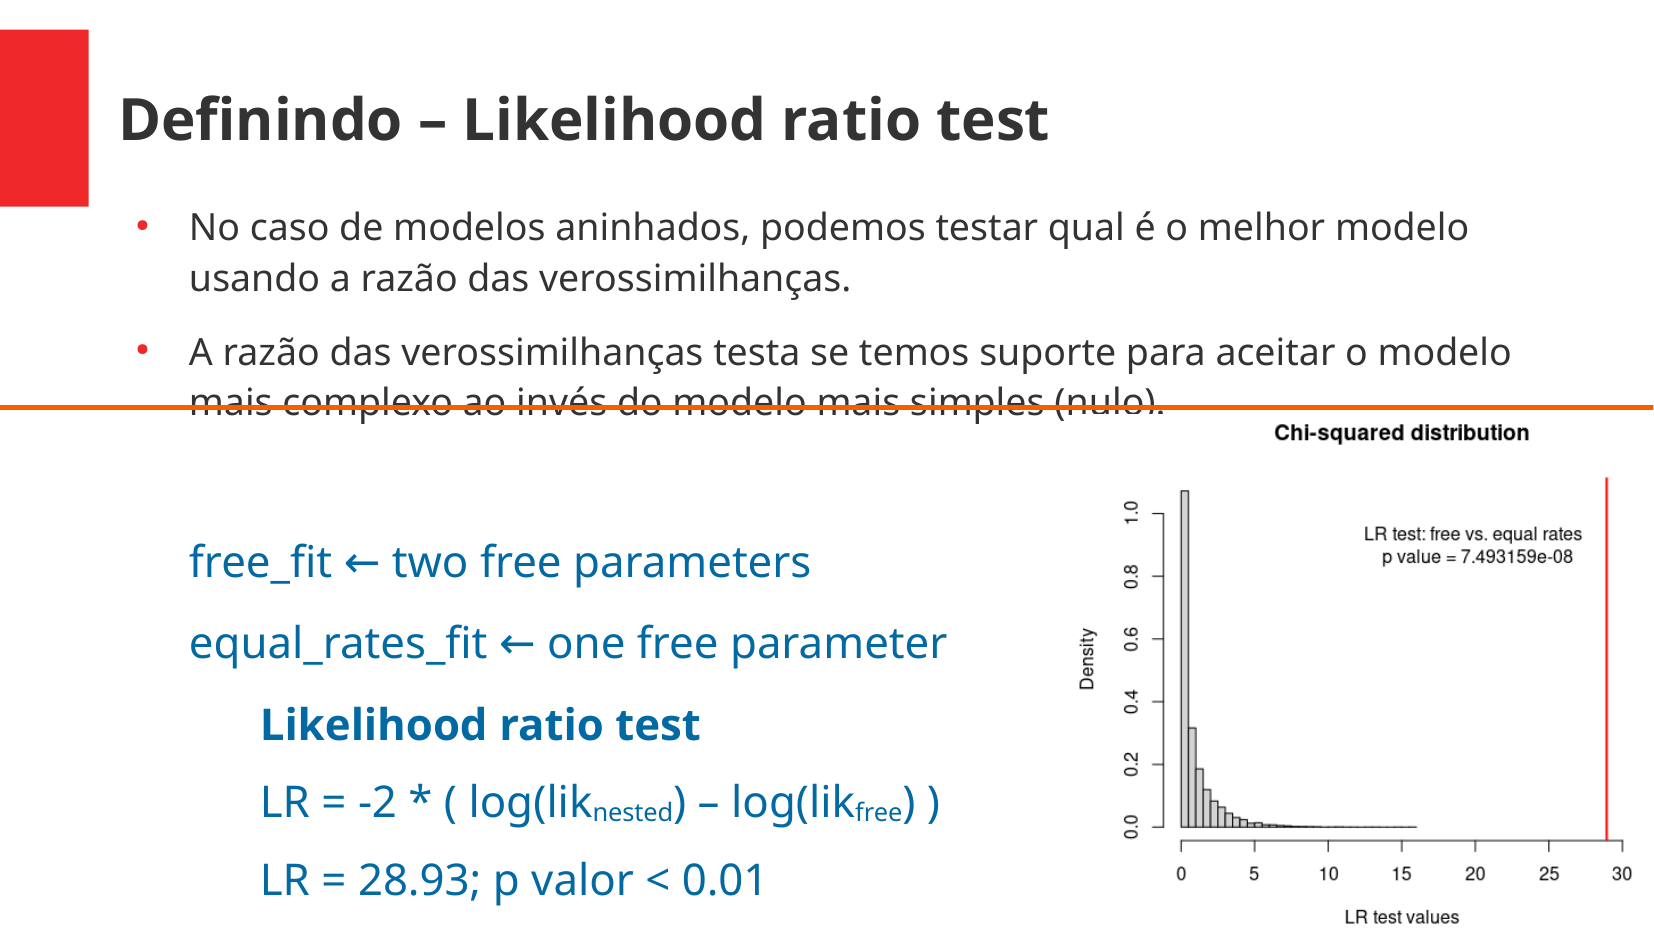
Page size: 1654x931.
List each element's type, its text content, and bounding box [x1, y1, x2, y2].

title Definindo – Likelihood ratio test [118, 29, 1595, 200]
picture [1074, 414, 1644, 931]
list No caso de modelos aninhados, podemos testar qual é o melhor modelo usando a razão das verossimilhanças. A razão das verossimilhanças testa se temos suporte para aceitar o modelo mais complexo ao invés do modelo mais simples (nulo). free_fit ← two free parameters equal_rates_fit ← one free parameter Likelihood ratio test LR = -2 * ( log(liknested) – log(likfree) ) LR = 28.93; p valor < 0.01 [118, 410, 1595, 762]
list No caso de modelos aninhados, podemos testar qual é o melhor modelo usando a razão das verossimilhanças. A razão das verossimilhanças testa se temos suporte para aceitar o modelo mais complexo ao invés do modelo mais simples (nulo). free_fit ← two free parameters equal_rates_fit ← one free parameter Likelihood ratio test LR = -2 * ( log(liknested) – log(likfree) ) LR = 28.93; p valor < 0.01 [118, 200, 1595, 405]
